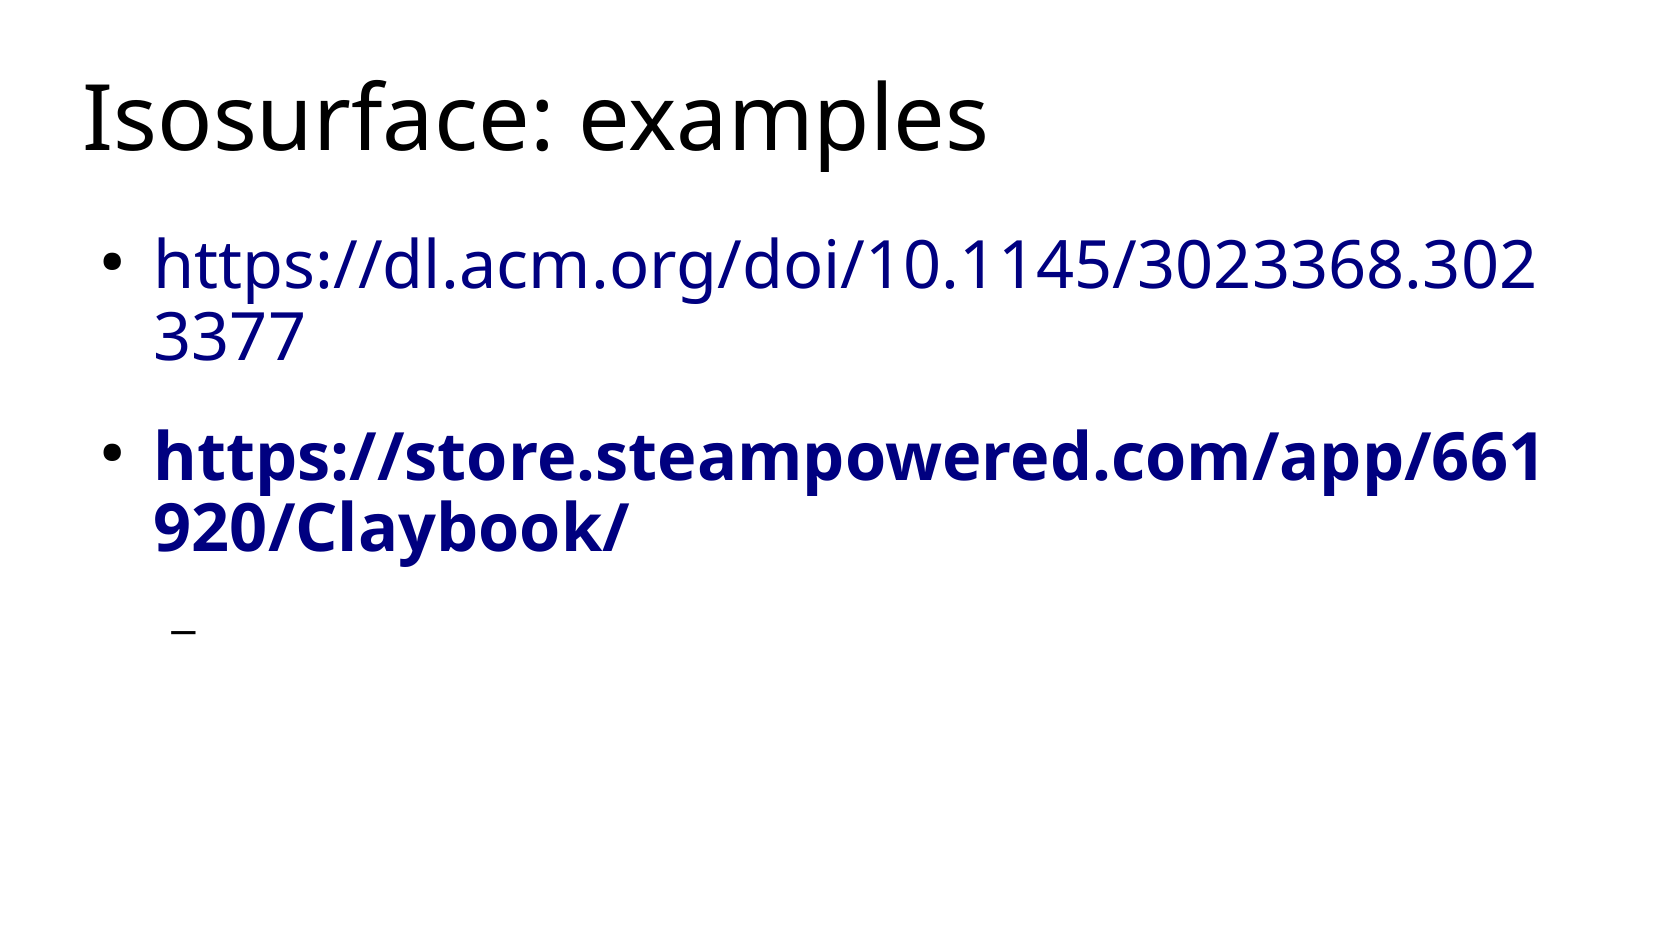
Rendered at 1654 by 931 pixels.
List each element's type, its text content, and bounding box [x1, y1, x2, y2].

list https://dl.acm.org/doi/10.1145/3023368.3023377 https://store.steampowered.com/app/661920/Claybook/ [82, 217, 1571, 758]
title Isosurface: examples [82, 37, 1571, 193]
